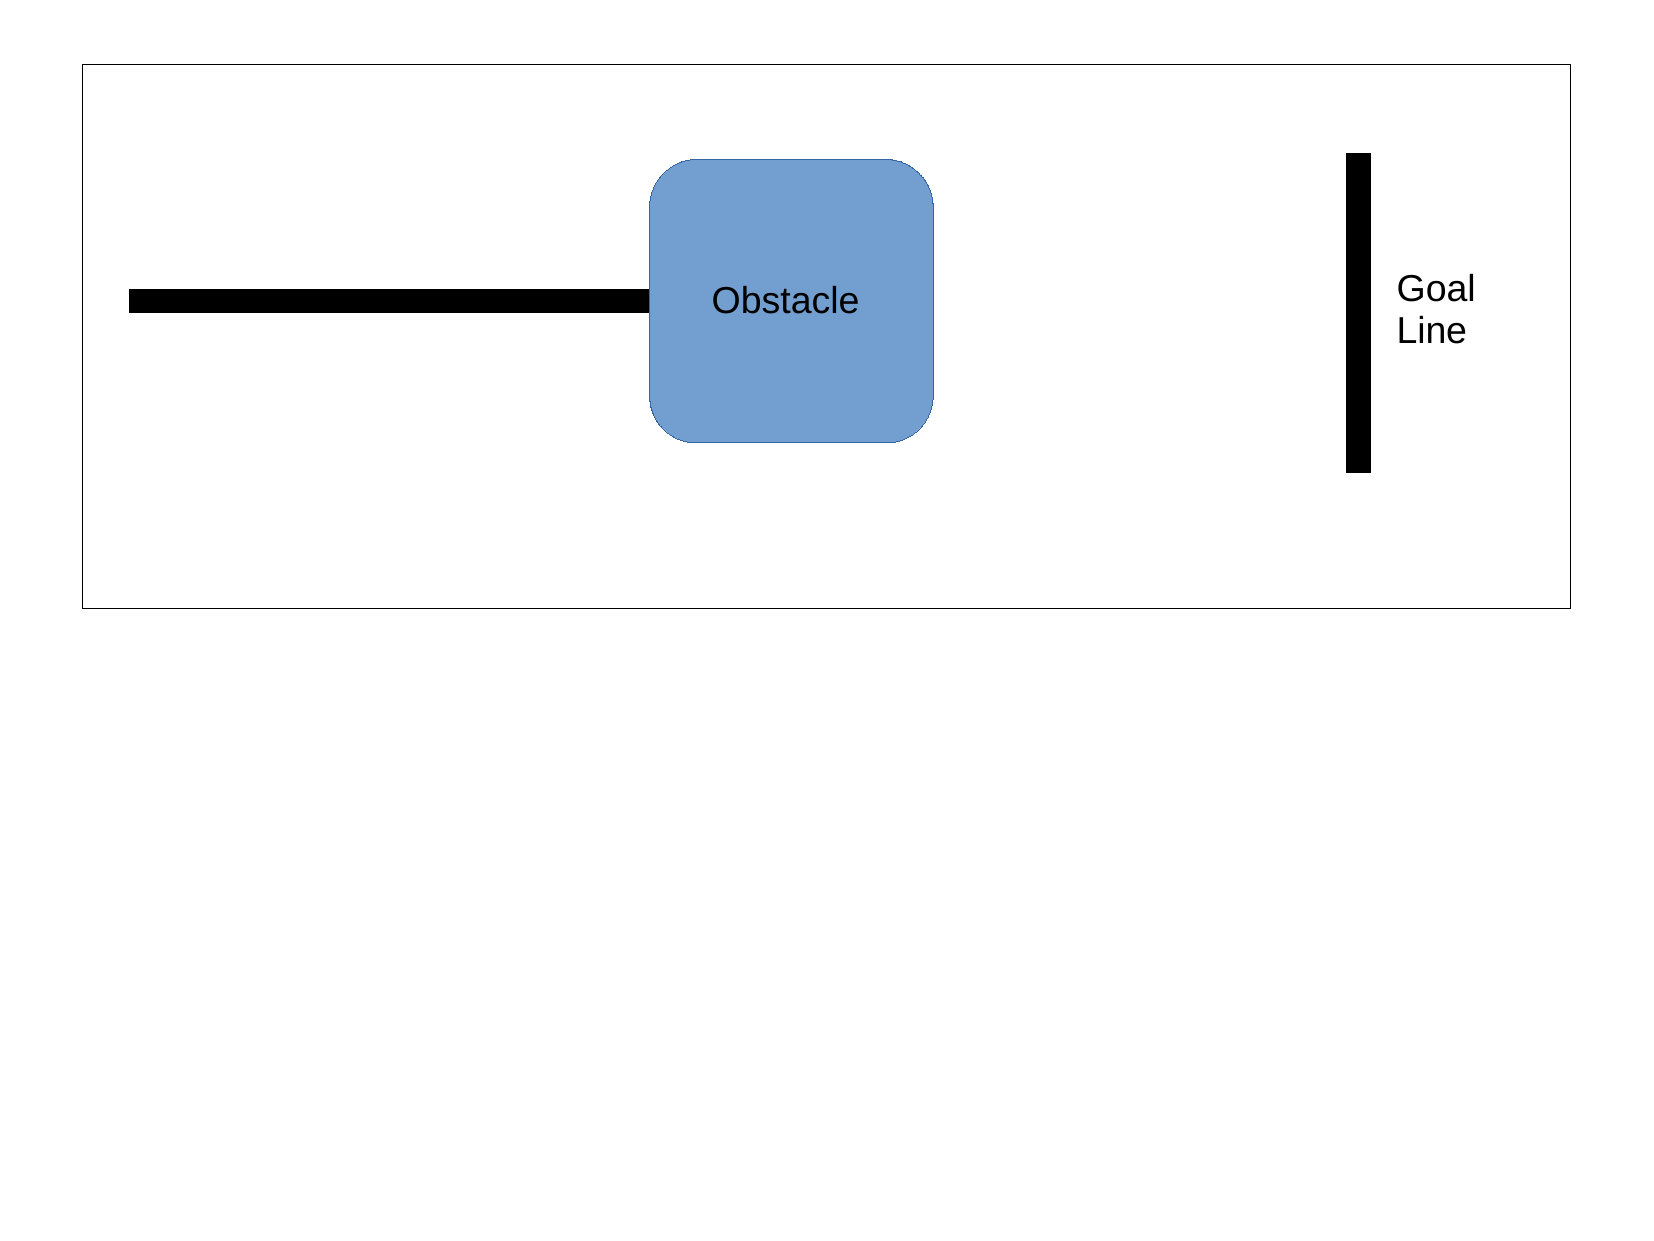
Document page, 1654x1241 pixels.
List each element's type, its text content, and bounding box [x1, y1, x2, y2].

text_box [129, 159, 934, 443]
text_box Goal Line [1381, 259, 1560, 359]
text_box Obstacle [696, 271, 898, 329]
text_box [1346, 153, 1371, 473]
